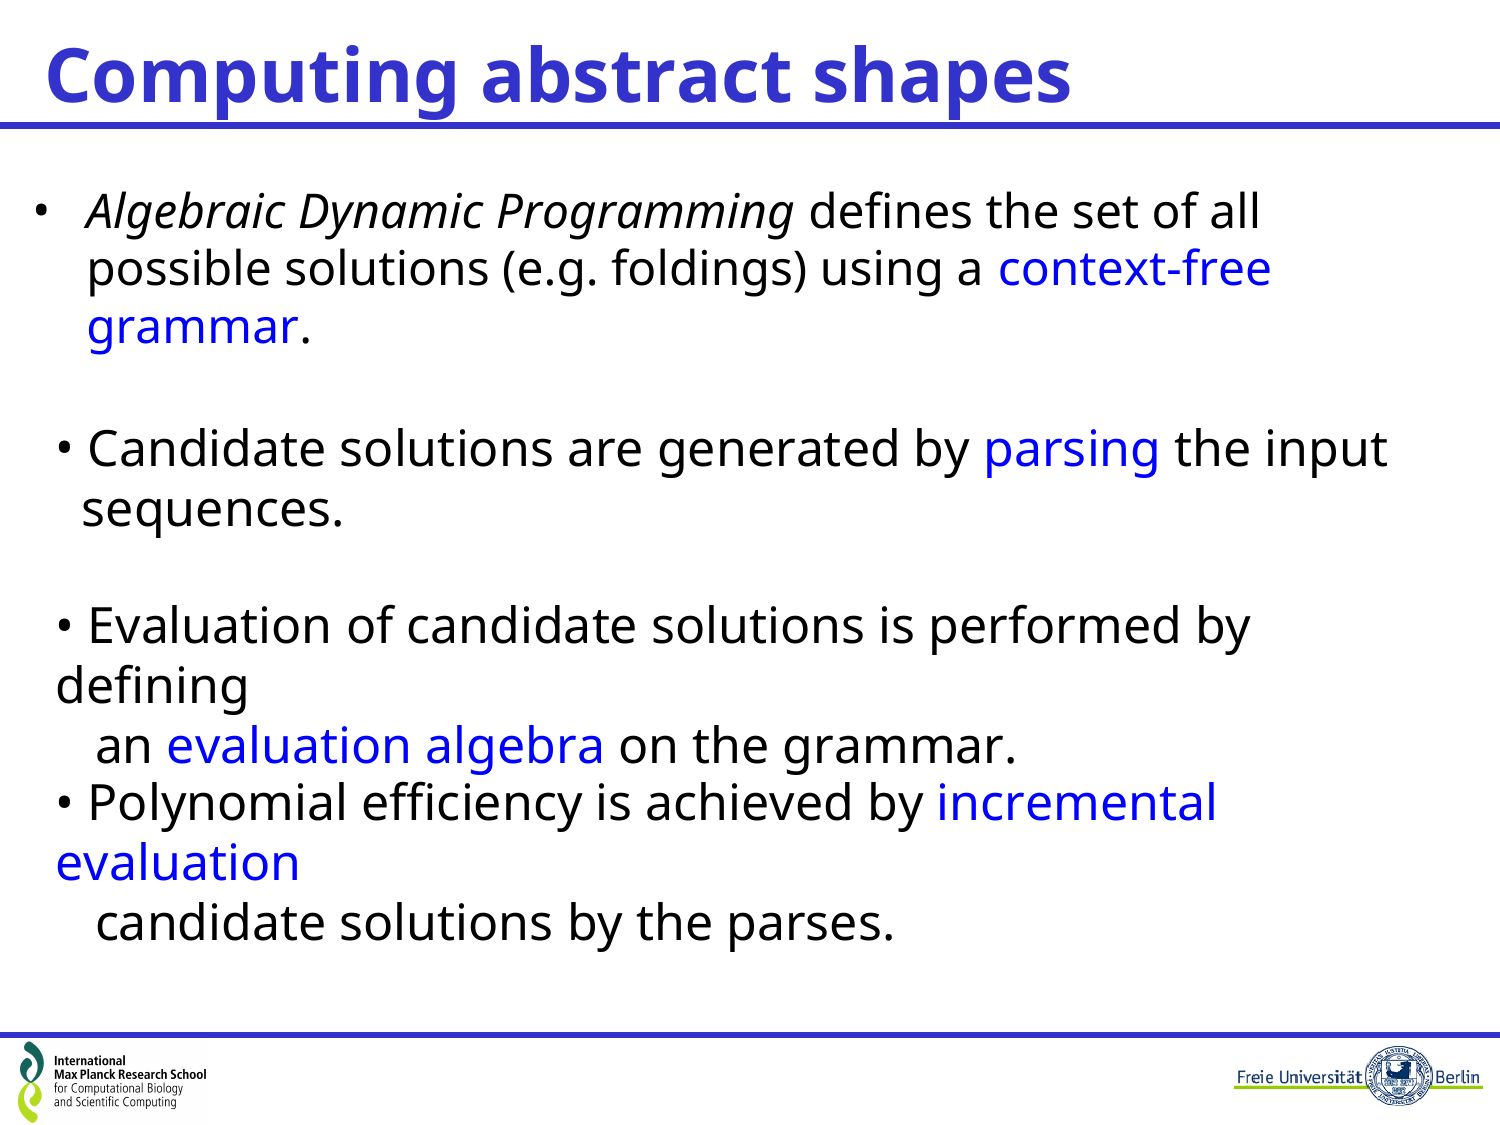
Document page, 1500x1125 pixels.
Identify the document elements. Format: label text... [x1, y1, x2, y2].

title Computing abstract shapes [29, 3, 1164, 142]
text_box Candidate solutions are generated by parsing the input sequences. [41, 408, 1474, 545]
text_box Evaluation of candidate solutions is performed by defining an evaluation algebra on the grammar. [41, 586, 1474, 763]
text_box Polynomial efficiency is achieved by incremental evaluation candidate solutions by the parses. [41, 763, 1474, 959]
picture [1234, 1046, 1483, 1106]
list Algebraic Dynamic Programming defines the set of all possible solutions (e.g. foldings) using a context-free grammar. [17, 172, 1459, 362]
picture [17, 1039, 207, 1125]
